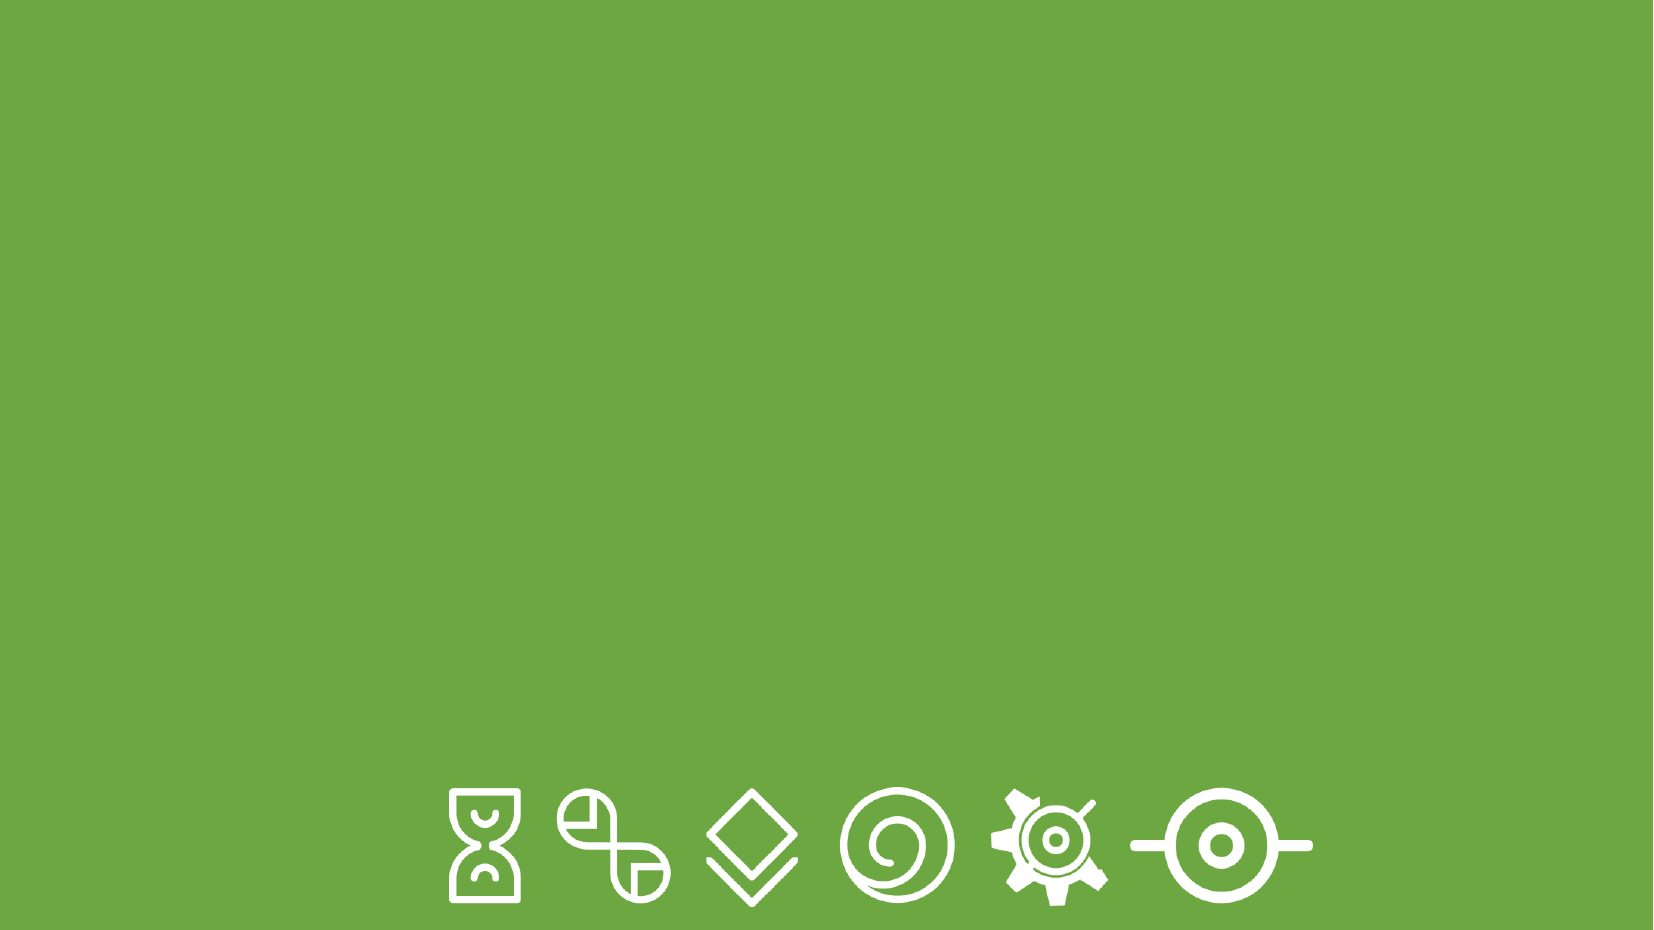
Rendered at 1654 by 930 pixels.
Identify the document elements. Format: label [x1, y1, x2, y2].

picture [449, 787, 1313, 907]
